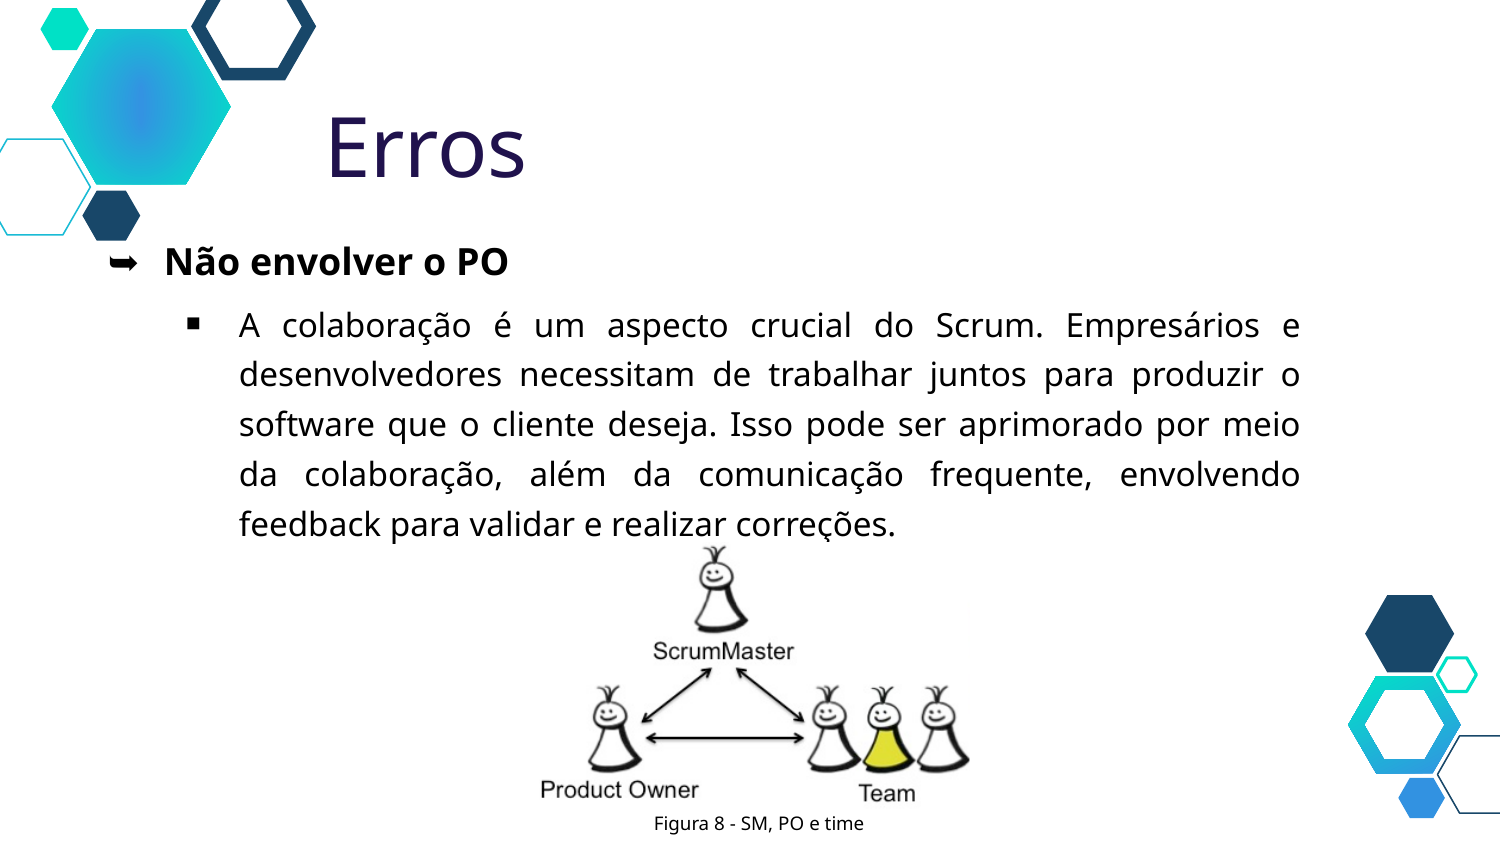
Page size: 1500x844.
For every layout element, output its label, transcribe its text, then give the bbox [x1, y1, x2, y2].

list Não envolver o PO A colaboração é um aspecto crucial do Scrum. Empresários e desenvolvedores necessitam de trabalhar juntos para produzir o software que o cliente deseja. Isso pode ser aprimorado por meio da colaboração, além da comunicação frequente, envolvendo feedback para validar e realizar correções. [74, 212, 1318, 750]
title Erros [309, 103, 1121, 209]
picture [530, 542, 970, 811]
text_box Figura 8 - SM, PO e time [639, 797, 894, 835]
